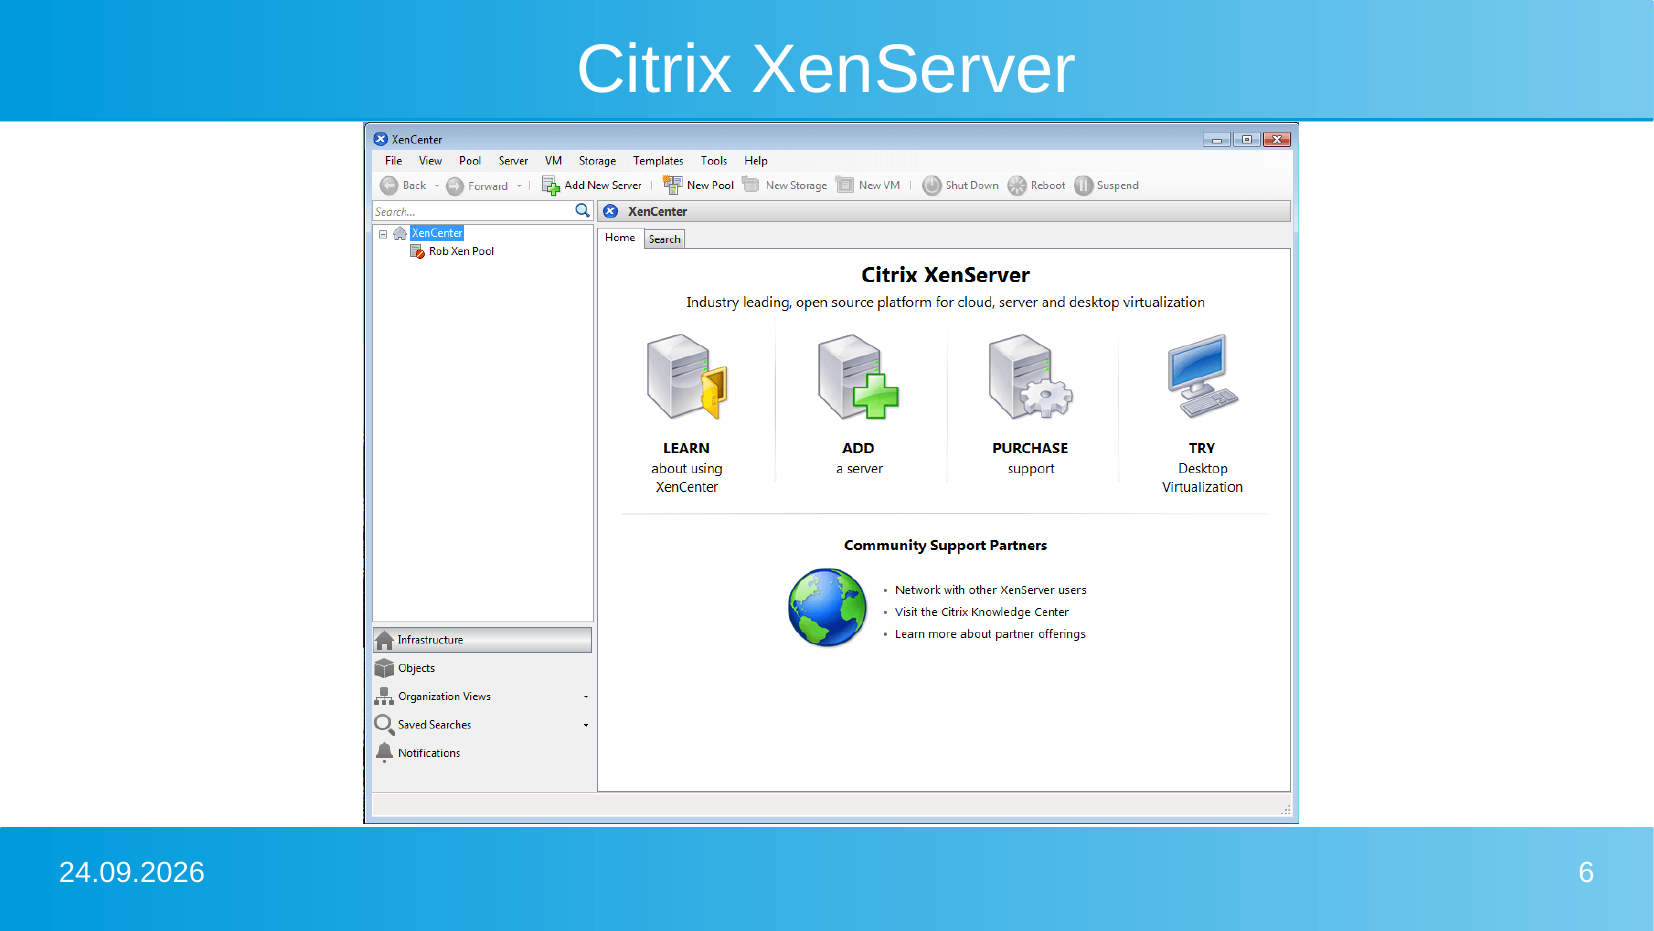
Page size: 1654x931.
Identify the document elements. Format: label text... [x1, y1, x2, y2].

title Citrix XenServer [59, 29, 1595, 108]
picture [363, 122, 1299, 824]
